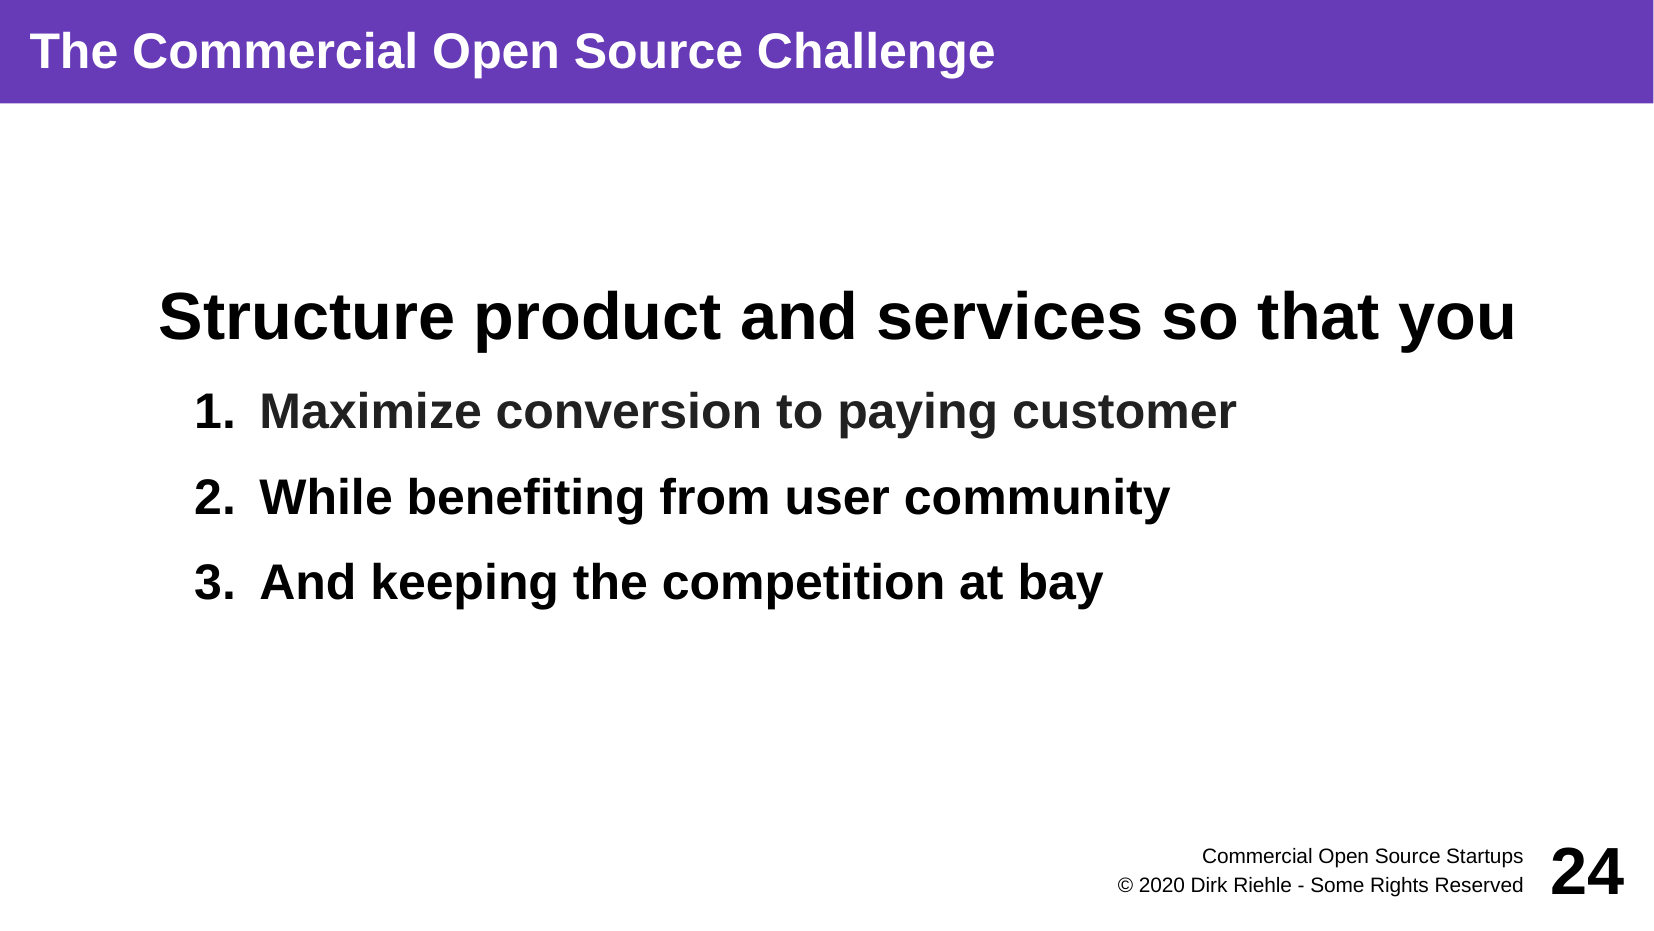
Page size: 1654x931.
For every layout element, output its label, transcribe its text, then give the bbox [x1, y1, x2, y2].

title The Commercial Open Source Challenge [0, 0, 1654, 104]
subtitle Structure product and services so that you Maximize conversion to paying customer While benefiting from user community And keeping the competition at bay [29, 132, 1625, 813]
